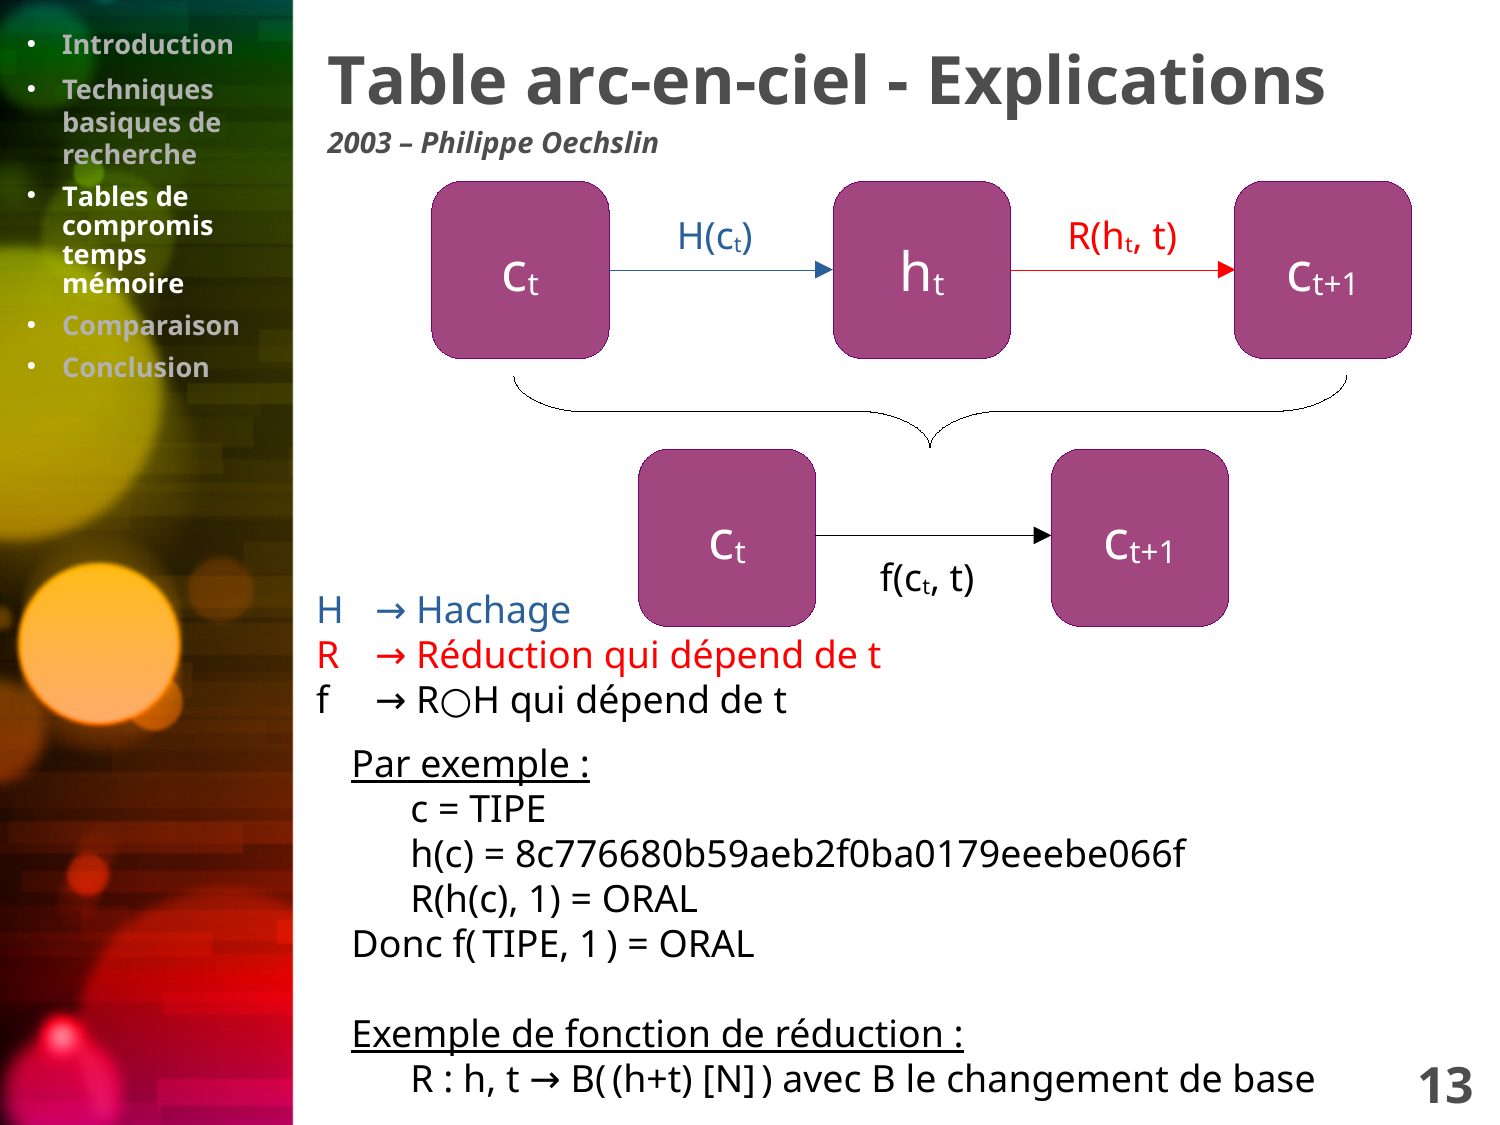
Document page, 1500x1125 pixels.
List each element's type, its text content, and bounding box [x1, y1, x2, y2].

text_box R(ht, t) [1021, 204, 1223, 265]
text_box Introduction Techniques basiques de recherche Tables de compromis temps mémoire Comparaison Conclusion [11, 23, 284, 373]
picture [0, 0, 1500, 1125]
text_box H → Hachage R → Réduction qui dépend de t f → R○H qui dépend de t [301, 578, 928, 774]
text_box ht [833, 181, 1011, 359]
text_box ct+1 [1234, 181, 1412, 359]
text_box ct [638, 449, 816, 578]
text_box <numéro> [1417, 1054, 1500, 1109]
text_box f(ct, t) [826, 546, 1028, 607]
text_box ct [431, 181, 610, 359]
text_box ct+1 [1051, 449, 1229, 627]
text_box Par exemple : c = TIPE h(c) = 8c776680b59aeb2f0ba0179eeebe066f R(h(c), 1) = ORAL Donc f( TIPE, 1 ) = ORAL Exemple de fonction de réduction : R : h, t → B( (h+t) [N] ) avec B le changement de base [336, 732, 1341, 1108]
text_box H(ct) [620, 204, 810, 265]
text_box 2003 – Philippe Oechslin [312, 138, 709, 168]
title Table arc-en-ciel - Explications [312, 19, 1471, 138]
